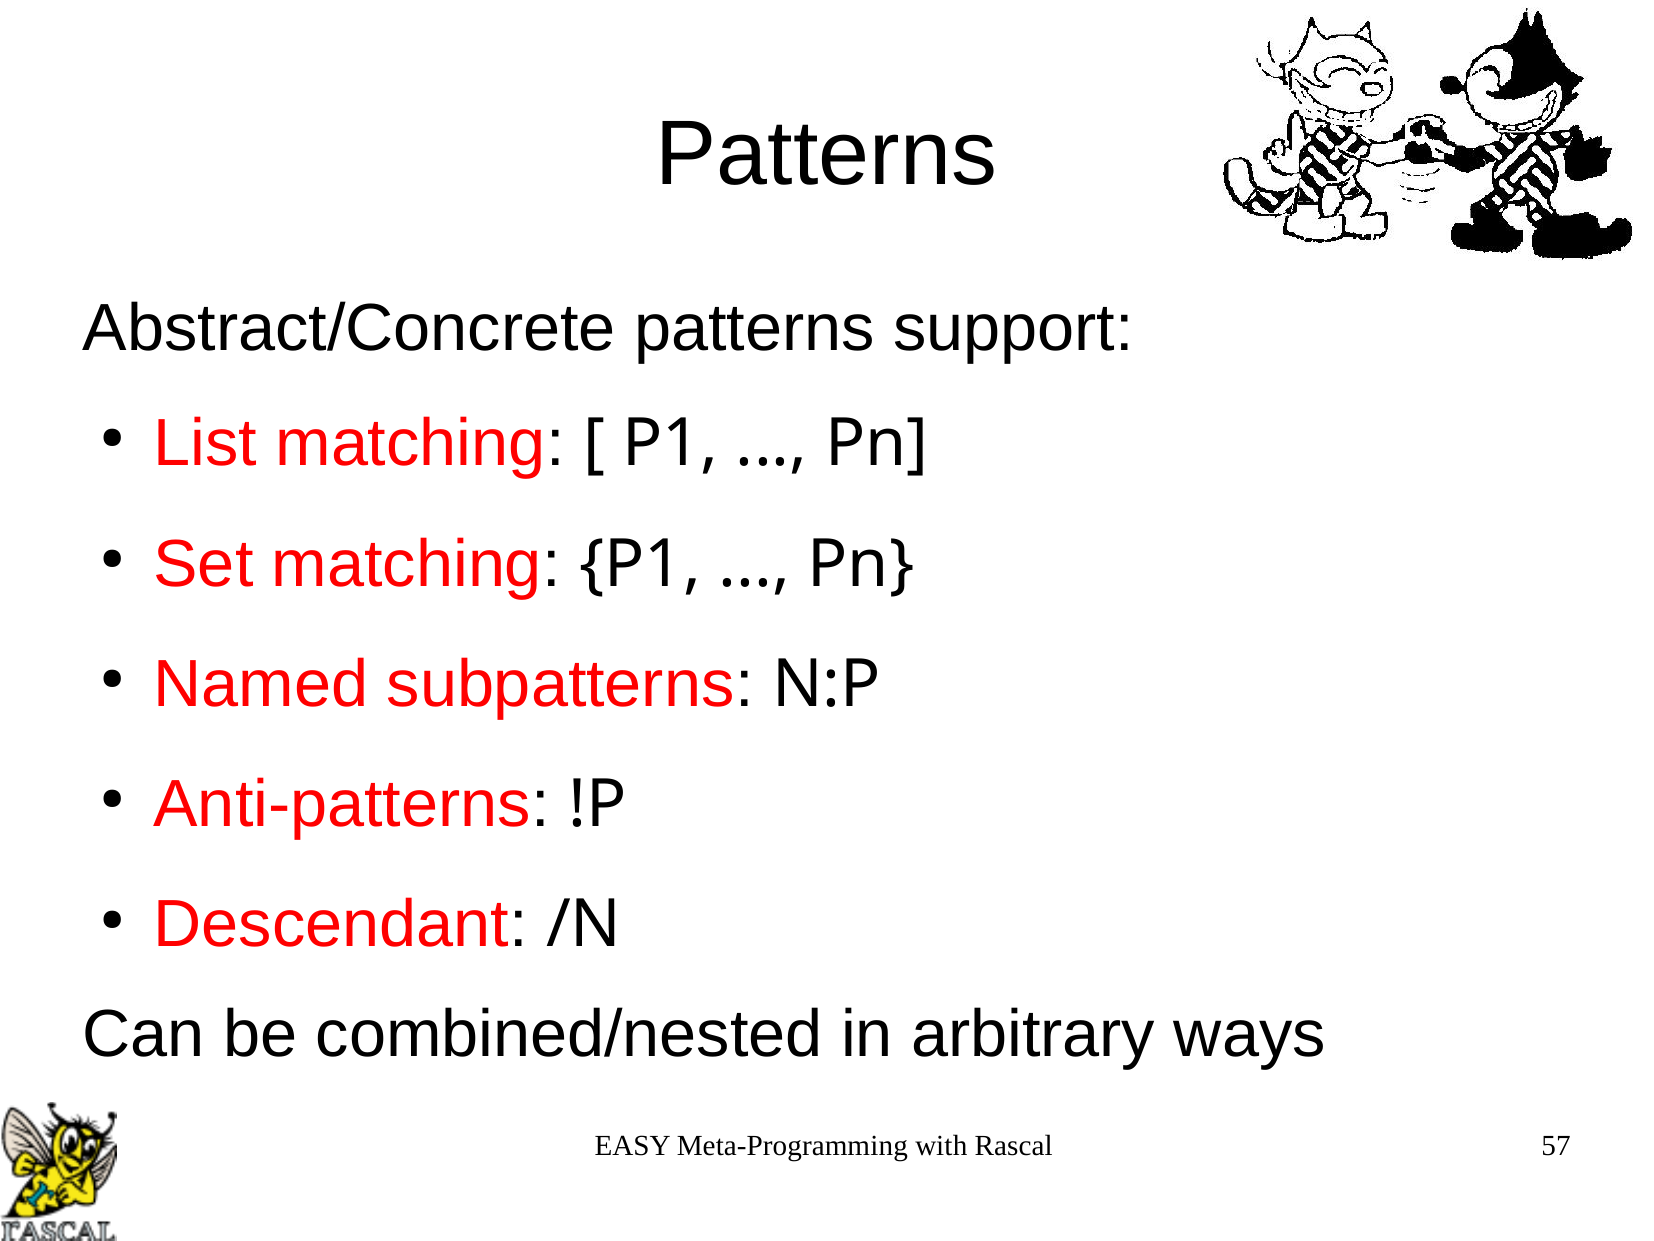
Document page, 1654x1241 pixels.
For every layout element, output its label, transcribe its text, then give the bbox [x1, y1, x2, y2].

list Abstract/Concrete patterns support: List matching: [ P1, ..., Pn] Set matching: {P1, ..., Pn} Named subpatterns: N:P Anti-patterns: !P Descendant: /N Can be combined/nested in arbitrary ways [82, 290, 1571, 1109]
picture [1214, 7, 1642, 271]
picture [0, 1102, 117, 1241]
title Patterns [82, 49, 1214, 257]
